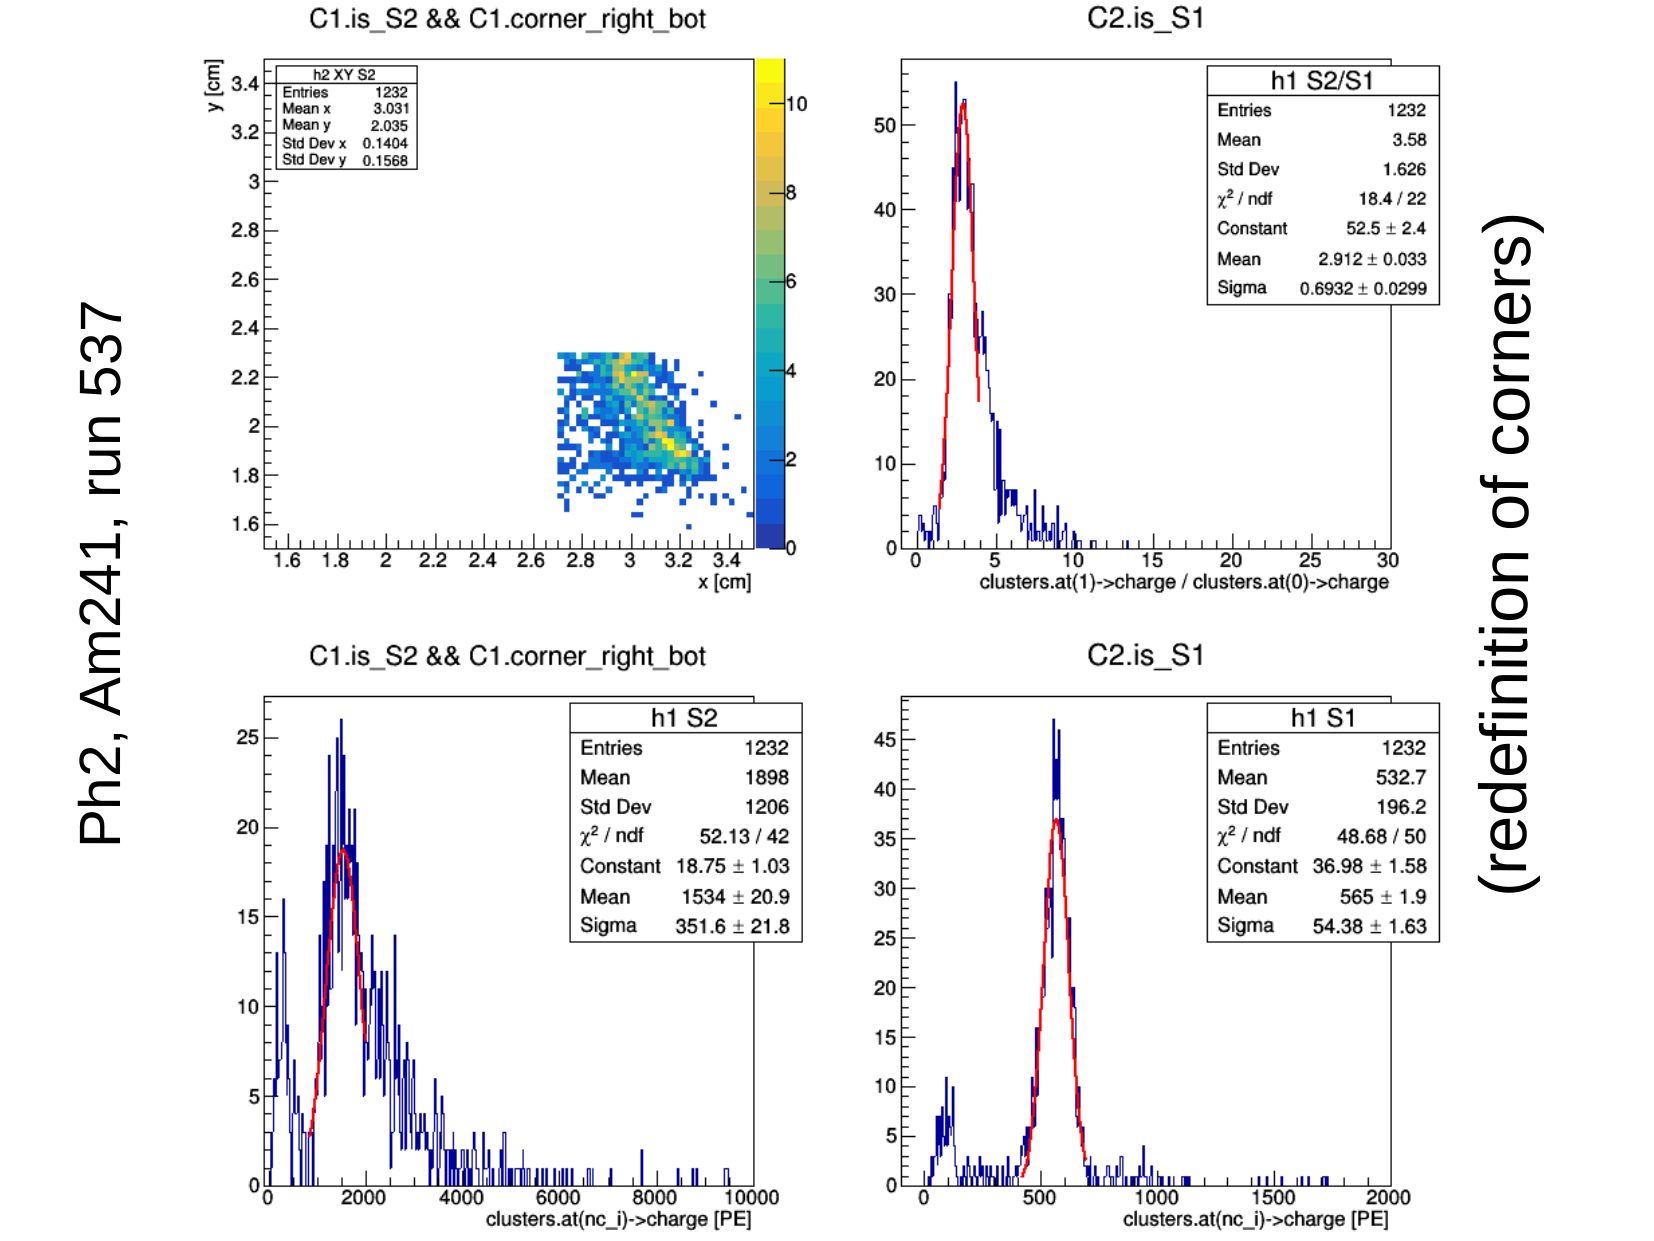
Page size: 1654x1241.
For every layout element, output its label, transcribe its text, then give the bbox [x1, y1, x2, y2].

picture [202, 0, 1451, 1238]
text_box Ph2, Am241, run 537 [60, 233, 196, 916]
text_box (redefinition of corners) [1457, 29, 1627, 1081]
